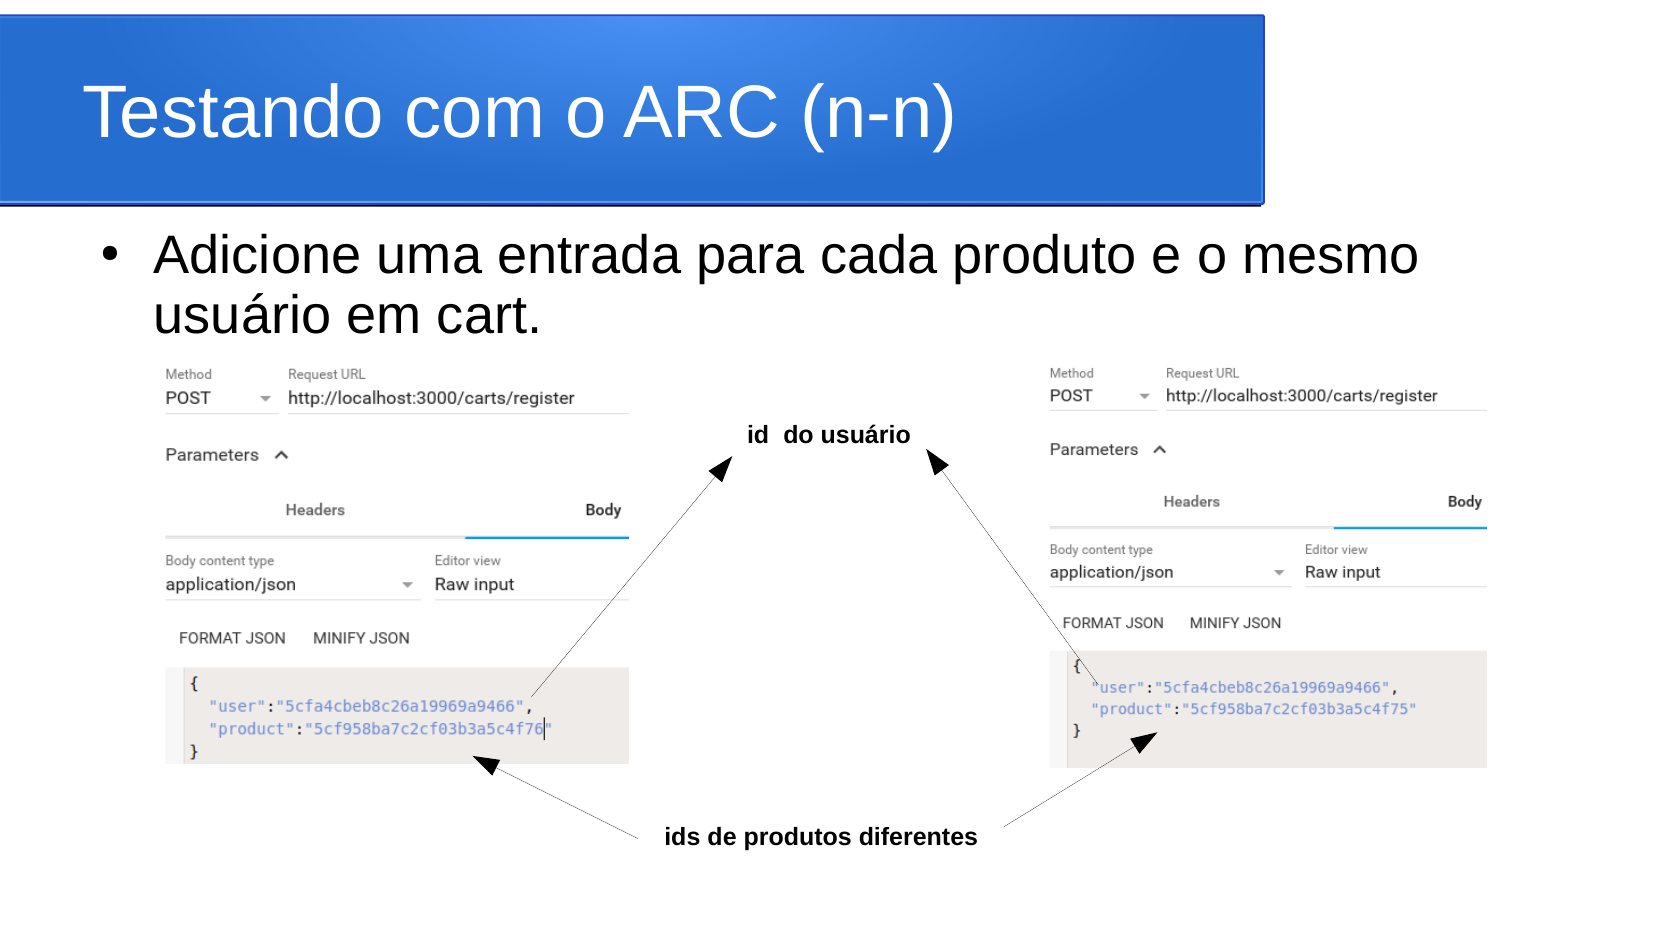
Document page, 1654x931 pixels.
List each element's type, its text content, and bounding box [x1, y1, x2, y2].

list Adicione uma entrada para cada produto e o mesmo usuário em cart. [629, 455, 1039, 764]
text_box ids de produtos diferentes [649, 814, 994, 858]
list Adicione uma entrada para cada produto e o mesmo usuário em cart. [82, 224, 1571, 764]
title Testando com o ARC (n-n) [82, 35, 1235, 189]
text_box id do usuário [732, 413, 927, 457]
picture [153, 362, 629, 764]
picture [1039, 354, 1487, 768]
